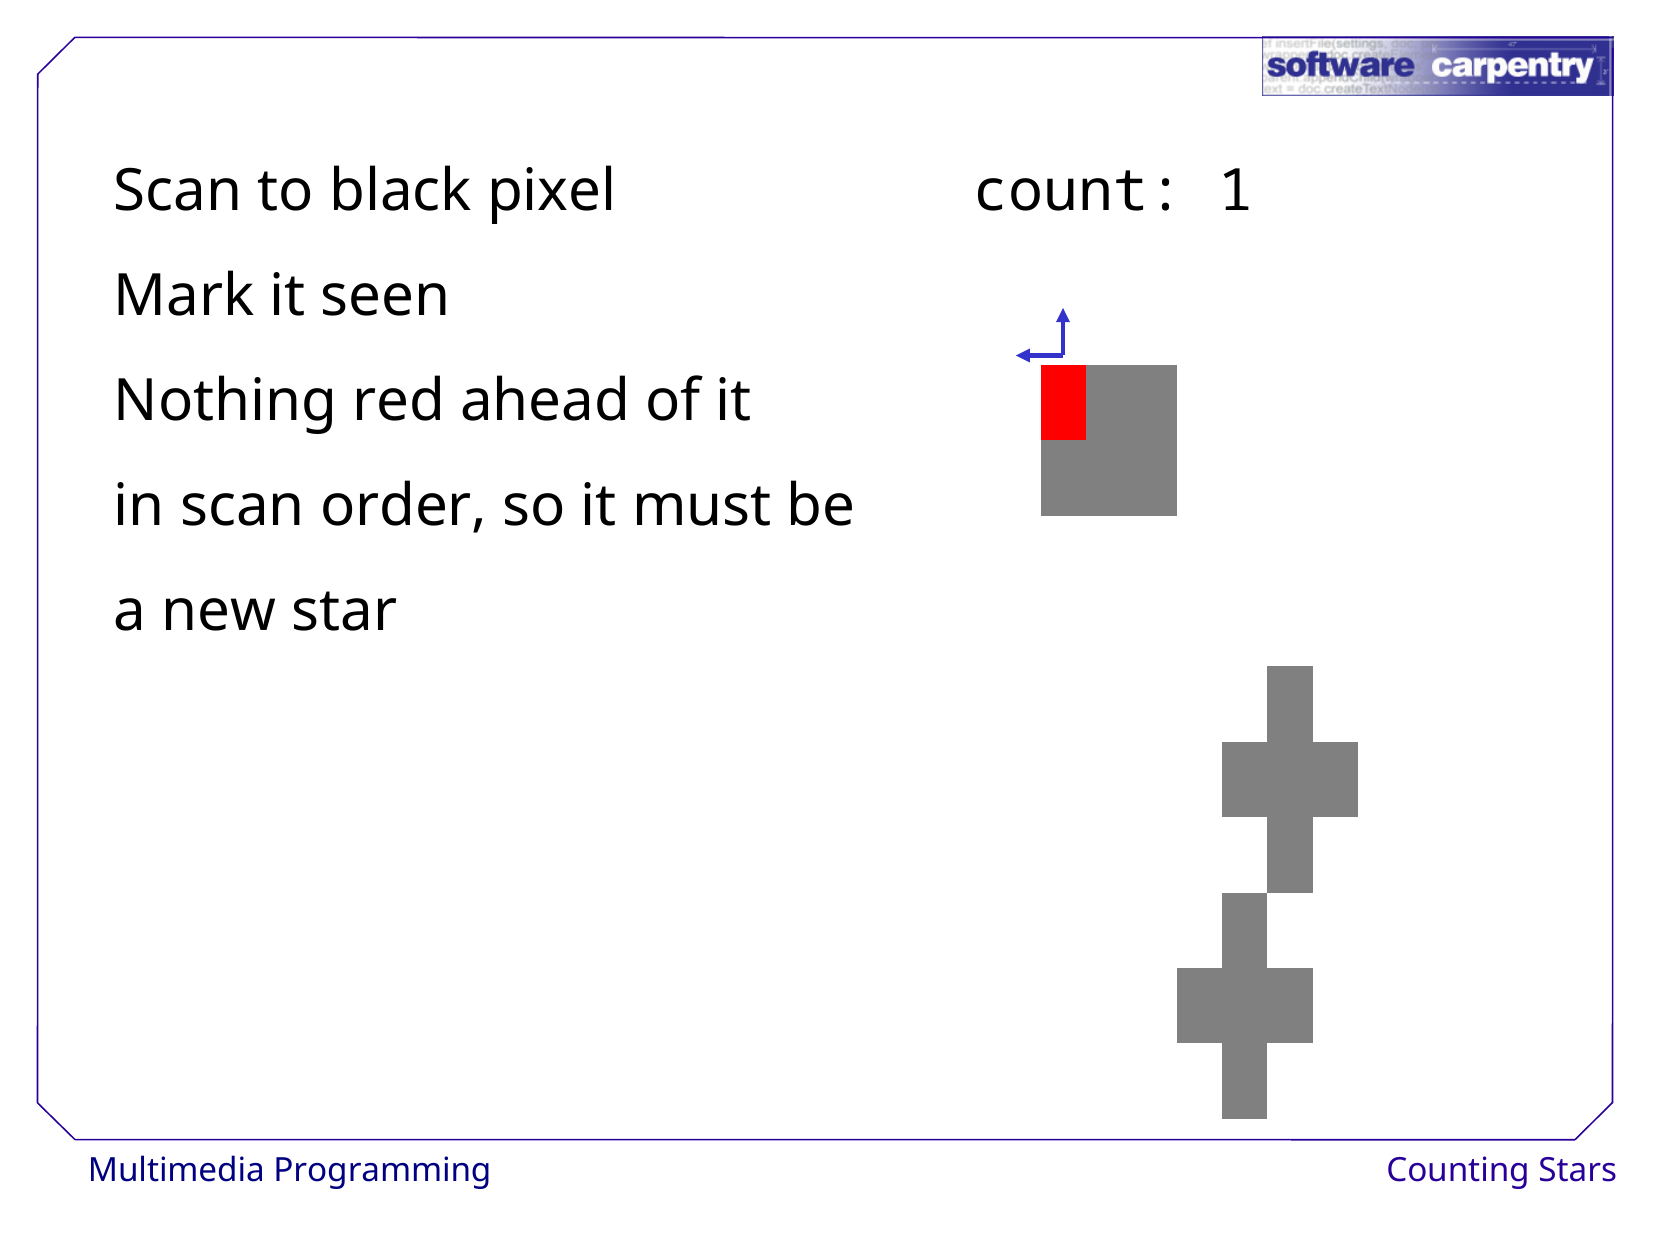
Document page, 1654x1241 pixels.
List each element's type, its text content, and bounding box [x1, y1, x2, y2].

text_box count: 1 [959, 109, 1404, 231]
table_cell [1313, 591, 1358, 666]
table_cell [1313, 817, 1358, 893]
table_cell [1358, 817, 1403, 893]
table_cell [1267, 666, 1313, 742]
table_cell [1313, 1043, 1358, 1119]
table_cell [950, 365, 995, 440]
table_cell [1222, 365, 1267, 440]
table_cell [1041, 516, 1086, 591]
table_cell [1267, 1119, 1313, 1194]
table_cell [1086, 440, 1131, 516]
table_cell [995, 1043, 1041, 1119]
table_cell [1358, 742, 1403, 817]
table_cell [1041, 591, 1086, 666]
table_cell [950, 666, 995, 742]
table_header [1313, 289, 1358, 365]
table_cell [1313, 1119, 1358, 1194]
table_header [995, 289, 1041, 365]
table_cell [1131, 742, 1177, 817]
table_cell [1177, 591, 1222, 666]
table_cell [1041, 742, 1086, 817]
table_cell [1313, 968, 1358, 1043]
table_cell [1131, 1043, 1177, 1119]
table_cell [950, 893, 995, 968]
table_cell [1267, 365, 1313, 440]
table_cell [1086, 516, 1131, 591]
table_cell [1177, 666, 1222, 742]
table_header [1358, 289, 1403, 365]
table_cell [1086, 817, 1131, 893]
table_cell [1177, 1043, 1222, 1119]
table_cell [1041, 365, 1086, 440]
table_cell [1086, 742, 1131, 817]
table_cell [1313, 742, 1358, 817]
table_cell [1267, 893, 1313, 968]
table_cell [995, 817, 1041, 893]
table_cell [1222, 1043, 1267, 1119]
table_cell [1267, 817, 1313, 893]
table_cell [995, 591, 1041, 666]
table_cell [1131, 365, 1177, 440]
table_cell [950, 968, 995, 1043]
picture [1262, 36, 1614, 96]
table_cell [1041, 893, 1086, 968]
table_cell [950, 440, 995, 516]
table_header [1222, 289, 1267, 365]
table_cell [1131, 666, 1177, 742]
table_cell [995, 893, 1041, 968]
table_cell [995, 440, 1041, 516]
table_cell [995, 666, 1041, 742]
table_cell [1358, 893, 1403, 968]
table_cell [1313, 516, 1358, 591]
table_cell [1358, 1119, 1403, 1194]
table_header [950, 289, 995, 365]
table_cell [1313, 365, 1358, 440]
table_cell [1131, 1119, 1177, 1194]
table_cell [1131, 968, 1177, 1043]
table_cell [1267, 1043, 1313, 1119]
table_cell [1041, 440, 1086, 516]
table_cell [1086, 591, 1131, 666]
table_cell [1222, 742, 1267, 817]
table_cell [1177, 440, 1222, 516]
table_cell [995, 968, 1041, 1043]
table_cell [950, 516, 995, 591]
table_cell [1358, 968, 1403, 1043]
table_header [1086, 289, 1131, 365]
table_cell [950, 591, 995, 666]
table_cell [1177, 893, 1222, 968]
table_cell [1086, 968, 1131, 1043]
table_cell [1267, 440, 1313, 516]
table_header [1177, 289, 1222, 365]
table_cell [1222, 666, 1267, 742]
table_cell [1222, 591, 1267, 666]
table_cell [1222, 1119, 1267, 1194]
table_cell [1131, 893, 1177, 968]
table_cell [1222, 516, 1267, 591]
table_cell [995, 1119, 1041, 1194]
table_cell [1041, 968, 1086, 1043]
table_cell [950, 1119, 995, 1194]
table_cell [950, 817, 995, 893]
table_cell [1358, 516, 1403, 591]
table_cell [1131, 516, 1177, 591]
table_cell [1267, 968, 1313, 1043]
table_cell [995, 365, 1041, 440]
table_cell [995, 516, 1041, 591]
table_cell [1086, 1119, 1131, 1194]
table_cell [1267, 516, 1313, 591]
table_cell [1041, 666, 1086, 742]
table_cell [1267, 591, 1313, 666]
table_cell [1222, 440, 1267, 516]
table_cell [1222, 968, 1267, 1043]
table_cell [1358, 365, 1403, 440]
table_cell [1041, 1119, 1086, 1194]
table_cell [1313, 440, 1358, 516]
table_cell [1041, 1043, 1086, 1119]
table_cell [1313, 893, 1358, 968]
table_cell [1358, 666, 1403, 742]
table_cell [1131, 817, 1177, 893]
table_cell [1358, 1043, 1403, 1119]
table_cell [950, 742, 995, 817]
table_cell [1131, 440, 1177, 516]
table_cell [1086, 893, 1131, 968]
table_cell [1177, 365, 1222, 440]
table_cell [1131, 591, 1177, 666]
table_cell [1177, 742, 1222, 817]
table_cell [1177, 817, 1222, 893]
table_cell [1267, 742, 1313, 817]
table_cell [1177, 1119, 1222, 1194]
table_cell [1358, 591, 1403, 666]
table_header [1267, 289, 1313, 365]
table_cell [1041, 817, 1086, 893]
table_cell [950, 1043, 995, 1119]
table_cell [1177, 516, 1222, 591]
table_cell [1086, 365, 1131, 440]
table_cell [995, 742, 1041, 817]
table_cell [1358, 440, 1403, 516]
table_cell [1086, 1043, 1131, 1119]
table_cell [1222, 817, 1267, 893]
table_cell [1177, 968, 1222, 1043]
table_cell [1222, 893, 1267, 968]
text_box Scan to black pixel Mark it seen Nothing red ahead of it in scan order, so it must be a new star [99, 109, 912, 650]
table_cell [1086, 666, 1131, 742]
table_header [1041, 289, 1086, 365]
table_cell [1313, 666, 1358, 742]
table_header [1131, 289, 1177, 365]
